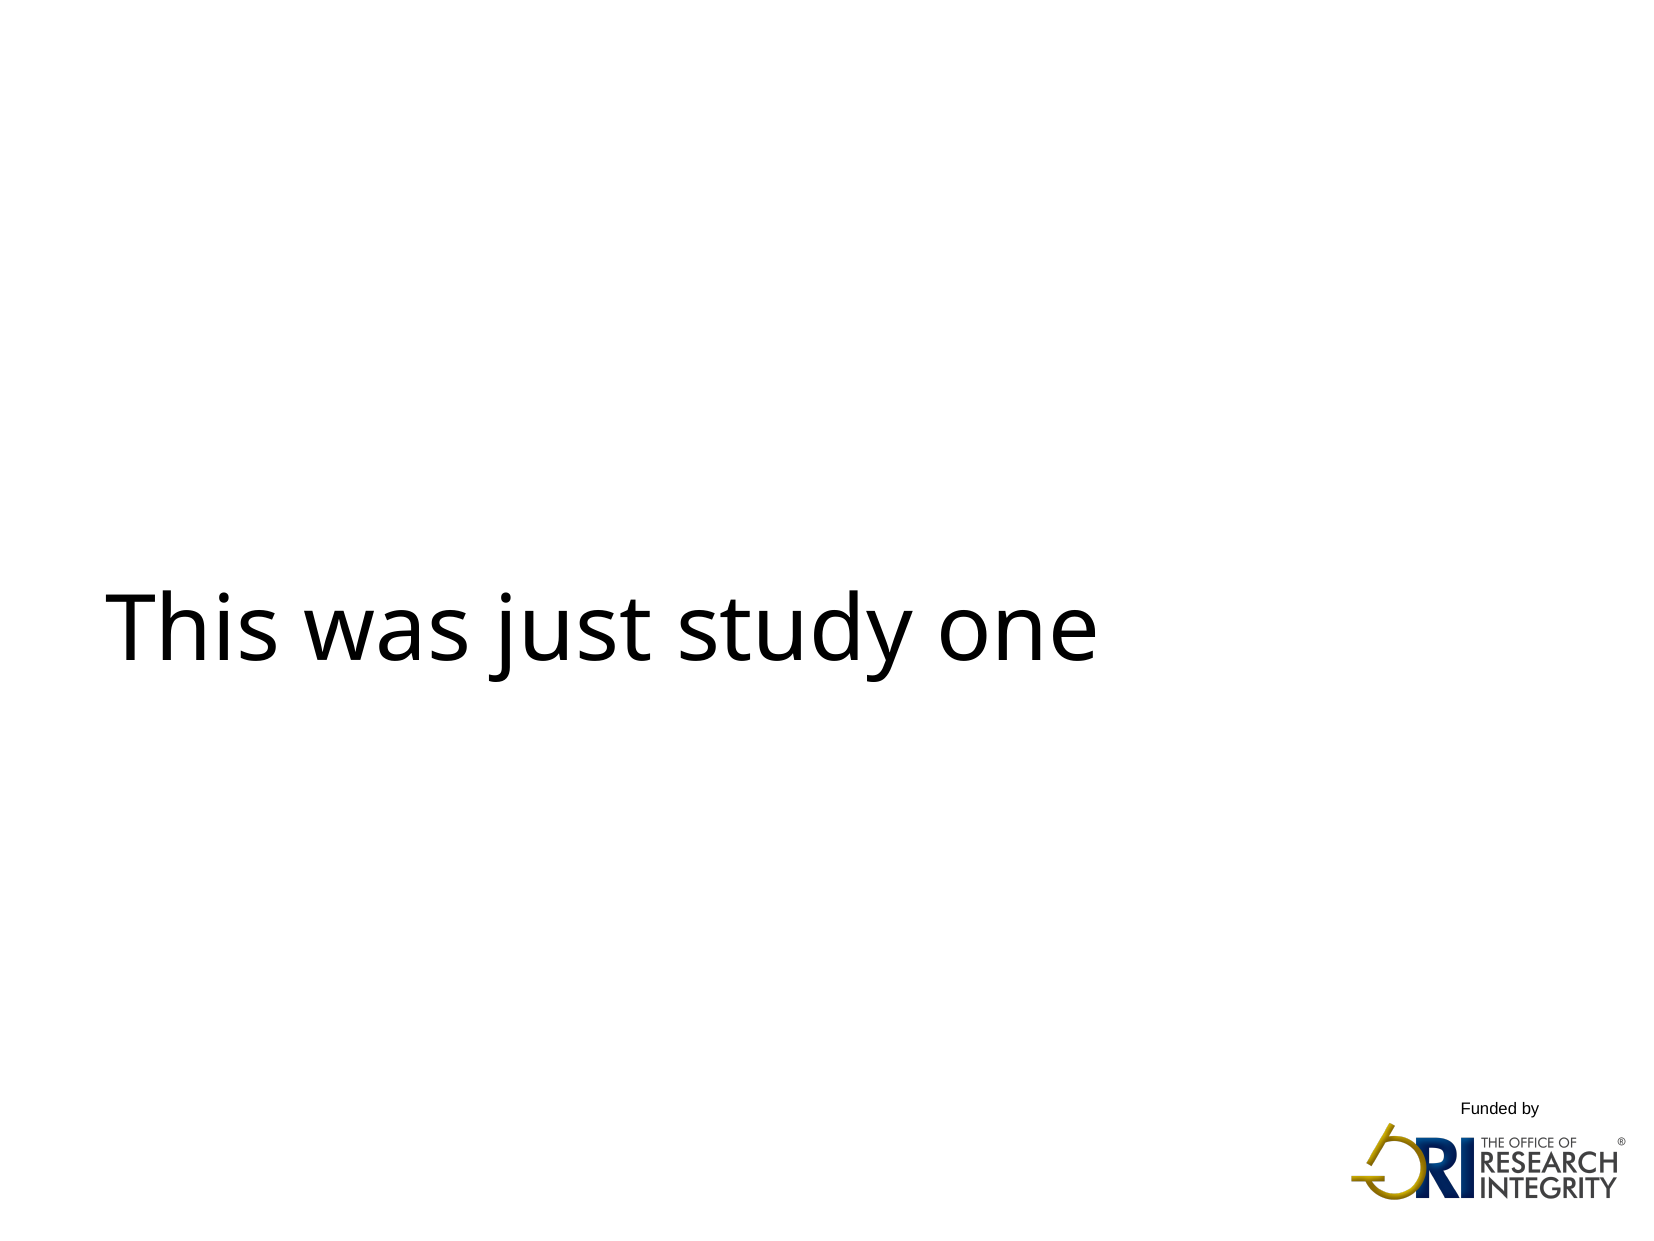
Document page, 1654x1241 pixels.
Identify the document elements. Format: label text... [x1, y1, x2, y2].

title This was just study one [105, 290, 1594, 961]
picture [1341, 1110, 1636, 1216]
text_box Funded by [1380, 1091, 1621, 1126]
